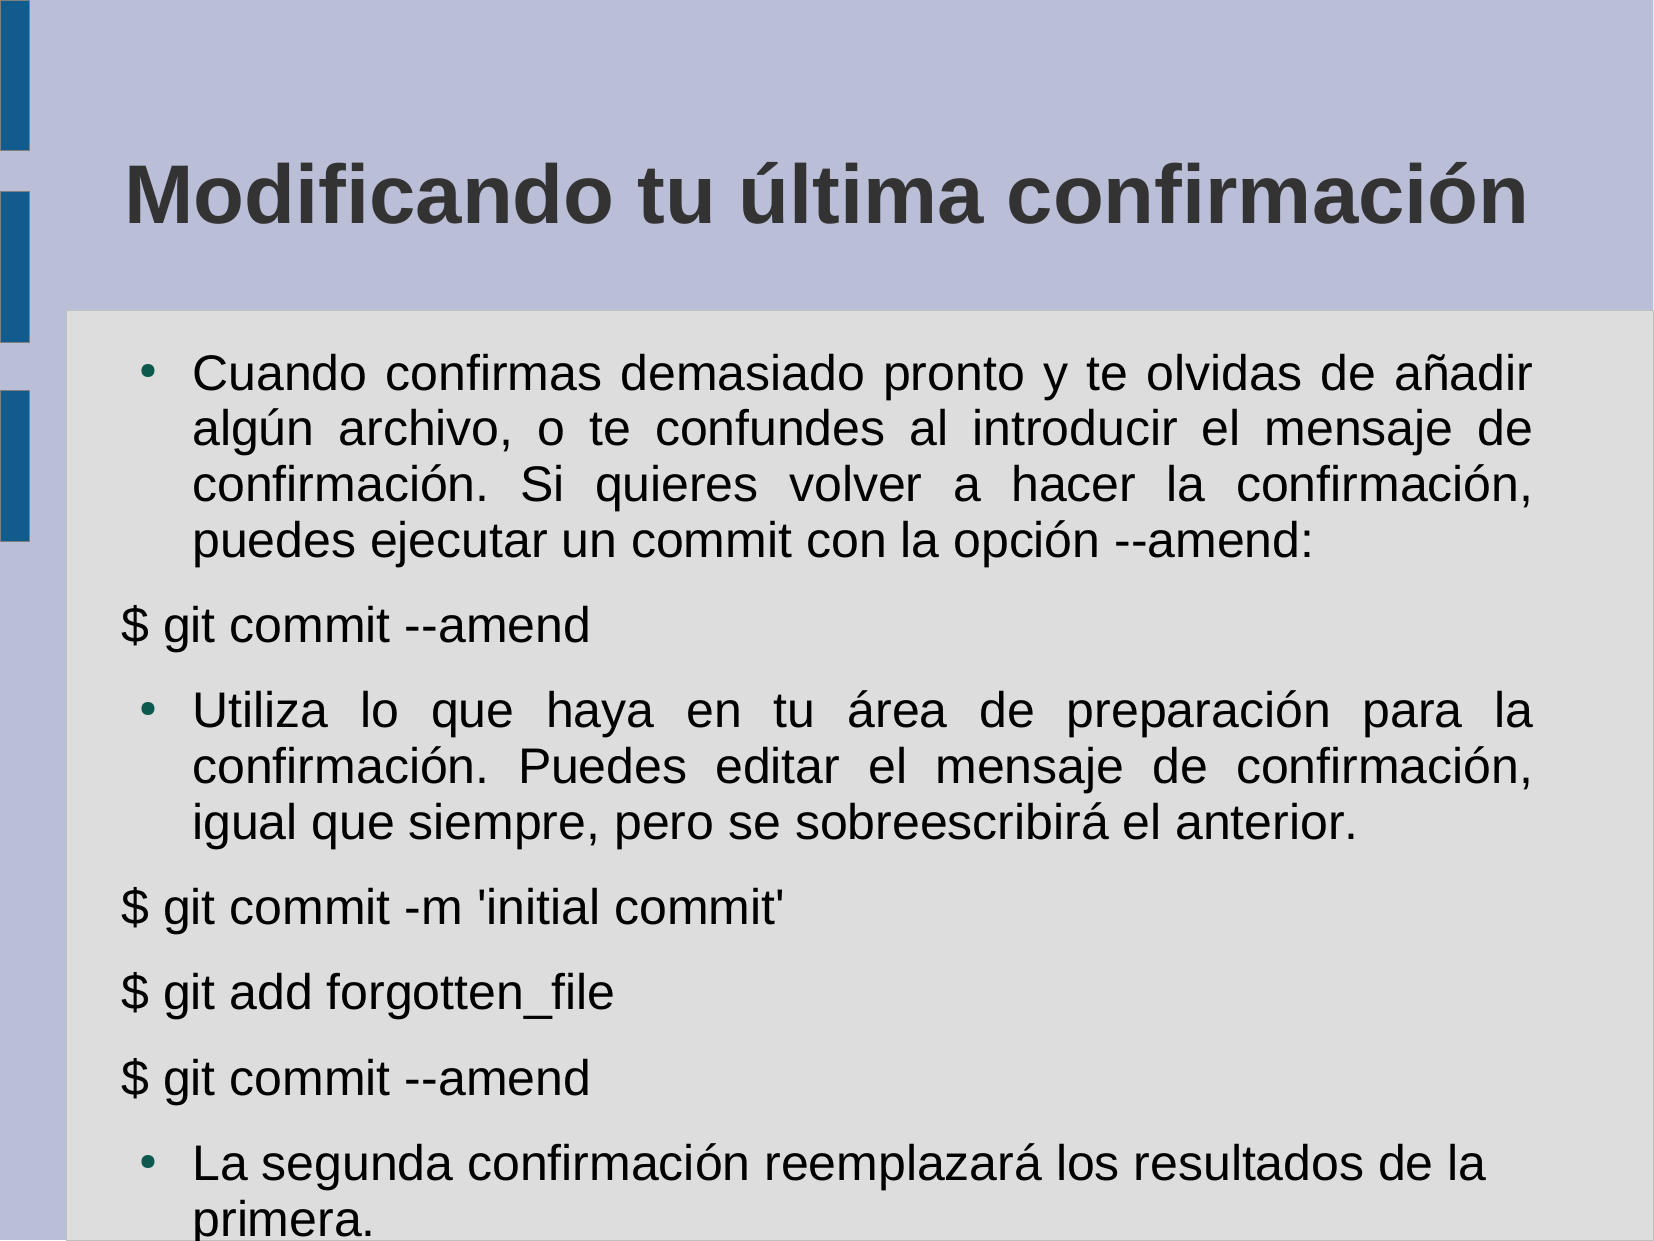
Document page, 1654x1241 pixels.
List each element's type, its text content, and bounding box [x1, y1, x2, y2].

title Modificando tu última confirmación [121, 91, 1534, 299]
list Cuando confirmas demasiado pronto y te olvidas de añadir algún archivo, o te confundes al introducir el mensaje de confirmación. Si quieres volver a hacer la confirmación, puedes ejecutar un commit con la opción --amend: $ git commit --amend Utiliza lo que haya en tu área de preparación para la confirmación. Puedes editar el mensaje de confirmación, igual que siempre, pero se sobreescribirá el anterior. $ git commit -m 'initial commit' $ git add forgotten_file $ git commit --amend La segunda confirmación reemplazará los resultados de la primera. [121, 344, 1534, 1241]
